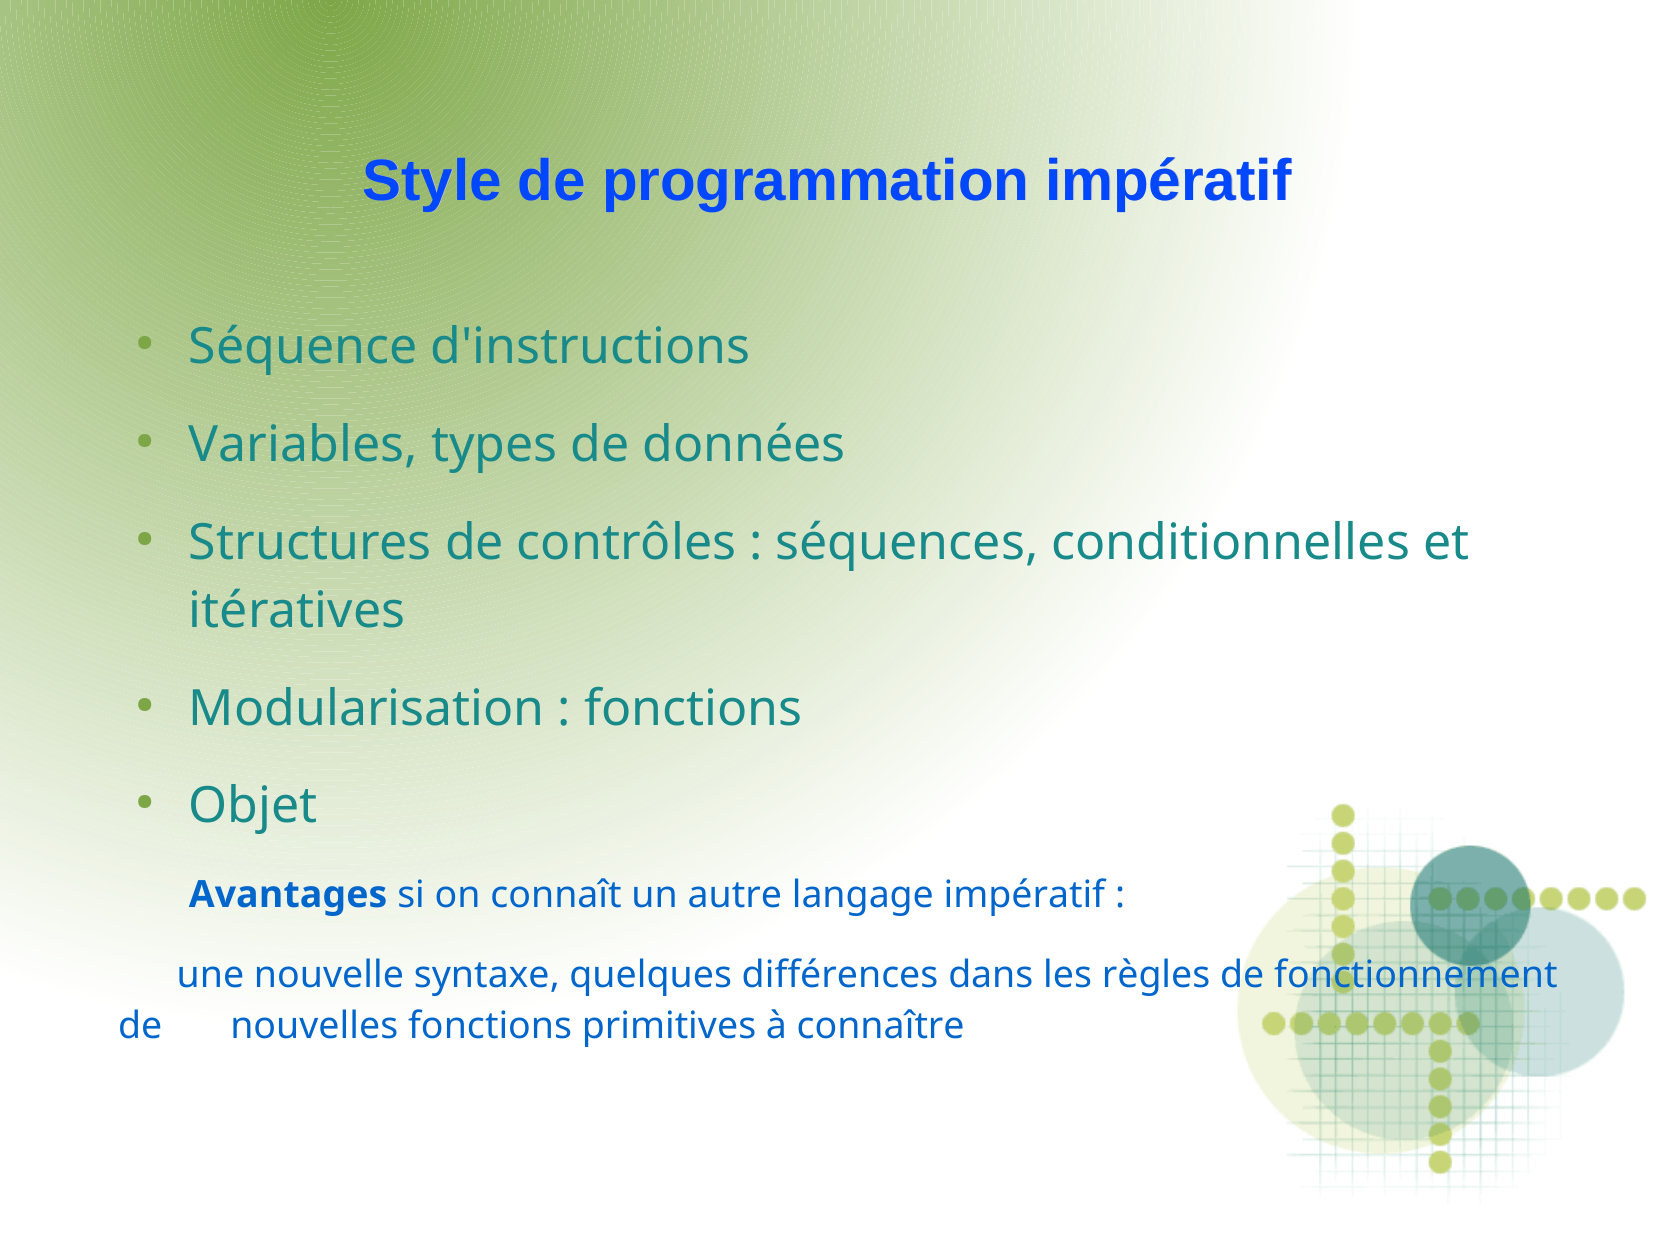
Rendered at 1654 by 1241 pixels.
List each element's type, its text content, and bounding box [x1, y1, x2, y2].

title Style de programmation impératif [121, 76, 1534, 284]
list Séquence d'instructions Variables, types de données Structures de contrôles : séquences, conditionnelles et itératives Modularisation : fonctions Objet Avantages si on connaît un autre langage impératif : une nouvelle syntaxe, quelques différences dans les règles de fonctionnement de nouvelles fonctions primitives à connaître [118, 309, 1595, 1087]
picture [1224, 792, 1654, 1211]
